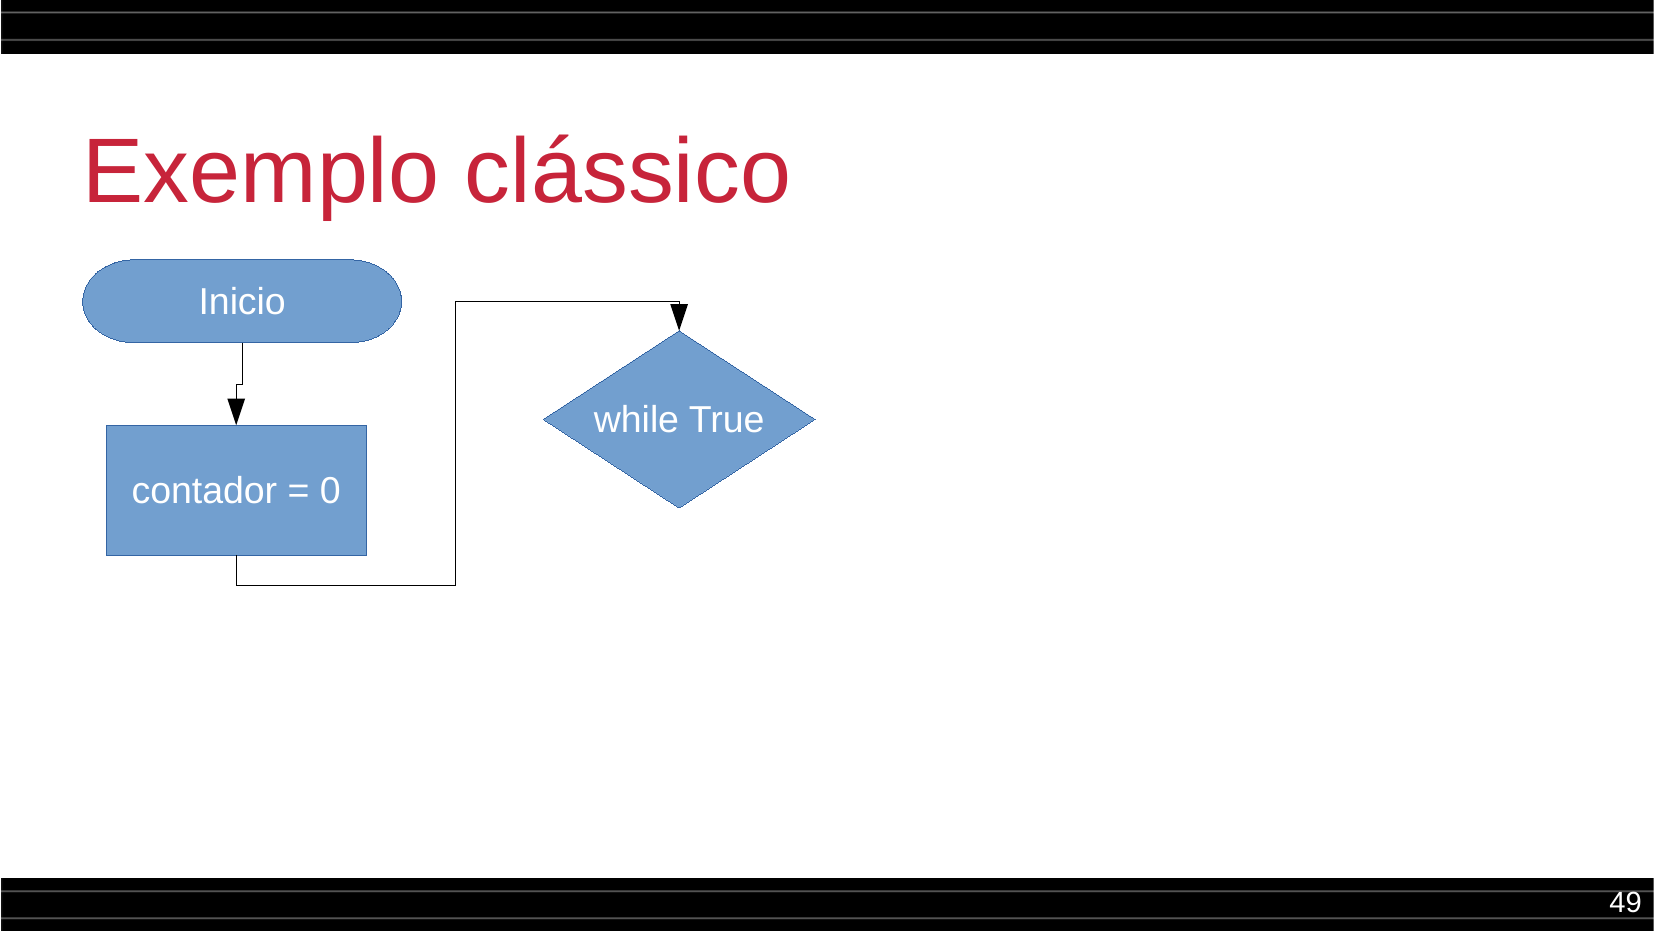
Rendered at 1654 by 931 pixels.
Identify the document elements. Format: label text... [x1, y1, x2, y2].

picture [1, 0, 1654, 54]
text_box while True [543, 331, 816, 508]
picture [1, 878, 1654, 931]
text_box contador = 0 [106, 425, 367, 556]
text_box Inicio [82, 259, 402, 343]
title Exemplo clássico [82, 92, 1571, 249]
